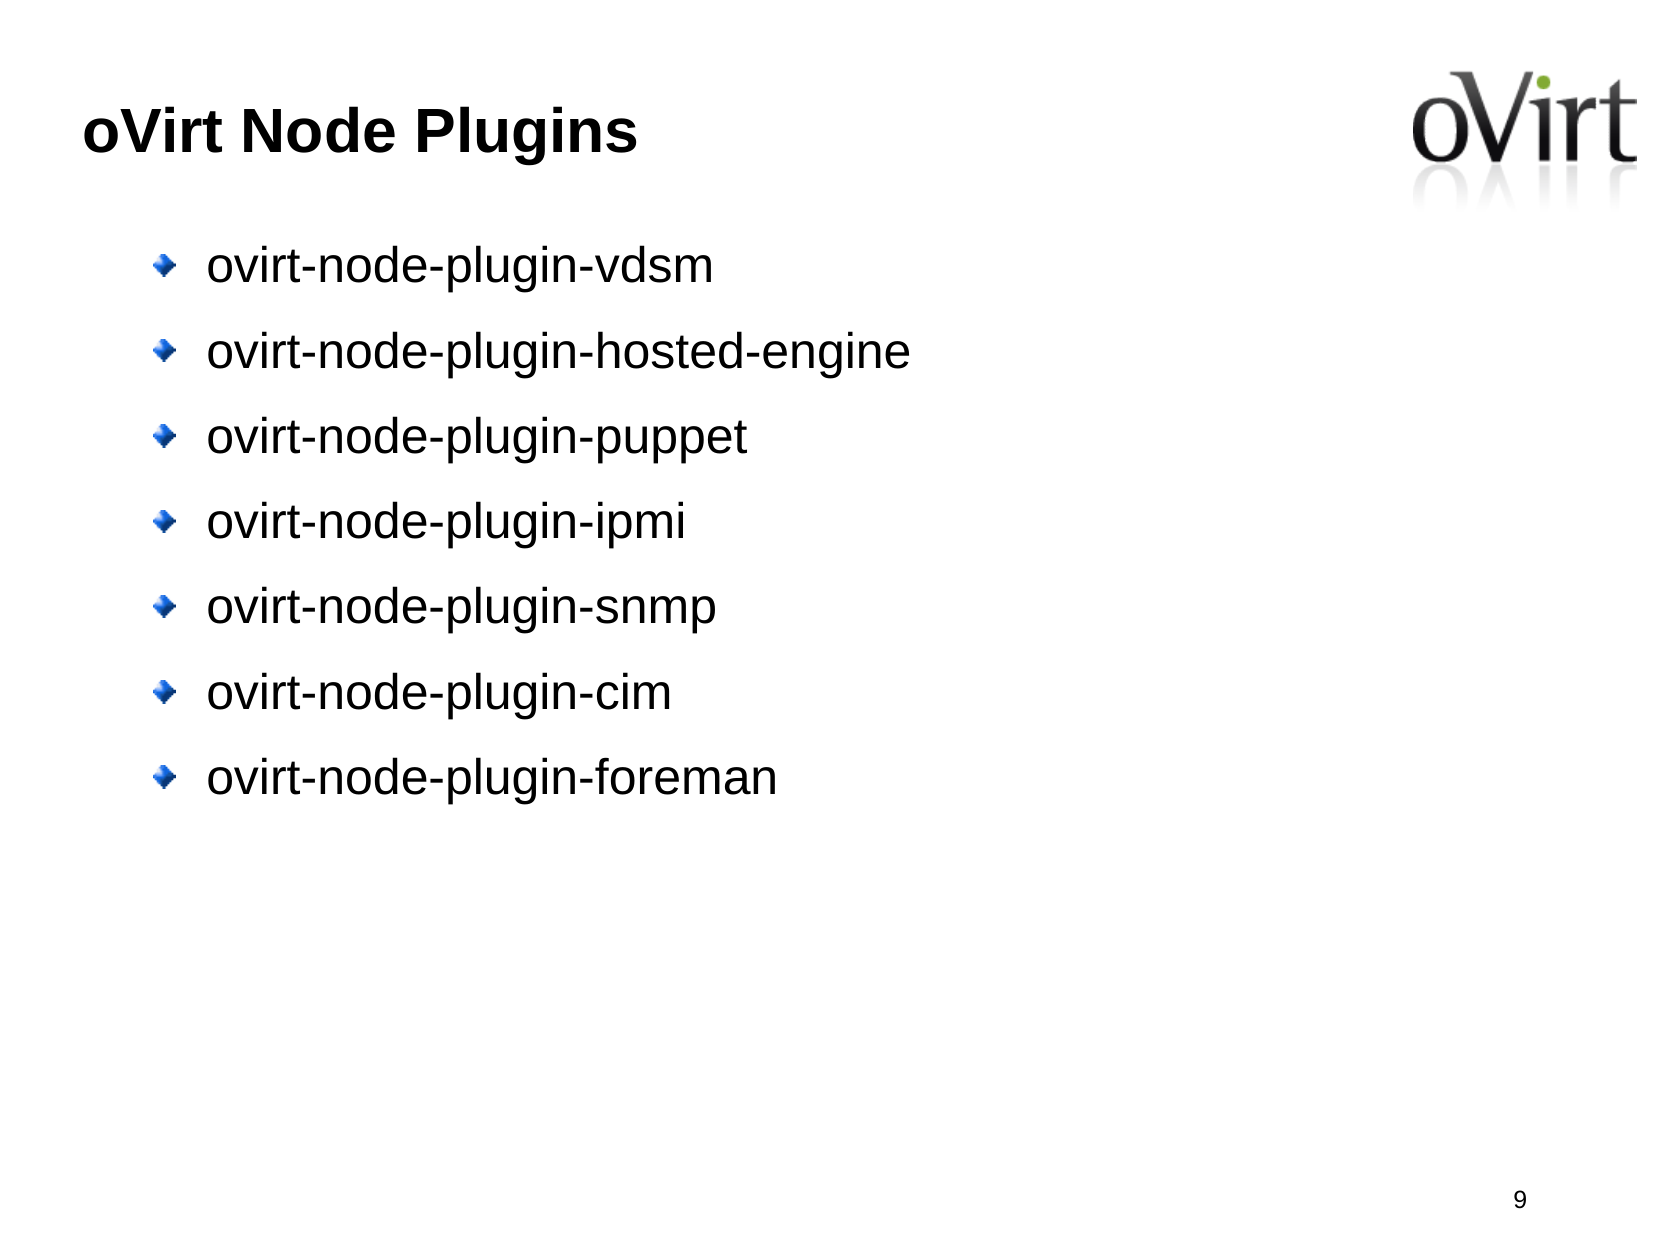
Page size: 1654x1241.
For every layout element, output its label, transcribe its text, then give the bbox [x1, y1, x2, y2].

title oVirt Node Plugins [82, 37, 1303, 226]
list ovirt-node-plugin-vdsm ovirt-node-plugin-hosted-engine ovirt-node-plugin-puppet ovirt-node-plugin-ipmi ovirt-node-plugin-snmp ovirt-node-plugin-cim ovirt-node-plugin-foreman [135, 237, 1606, 1031]
picture [1413, 63, 1637, 212]
